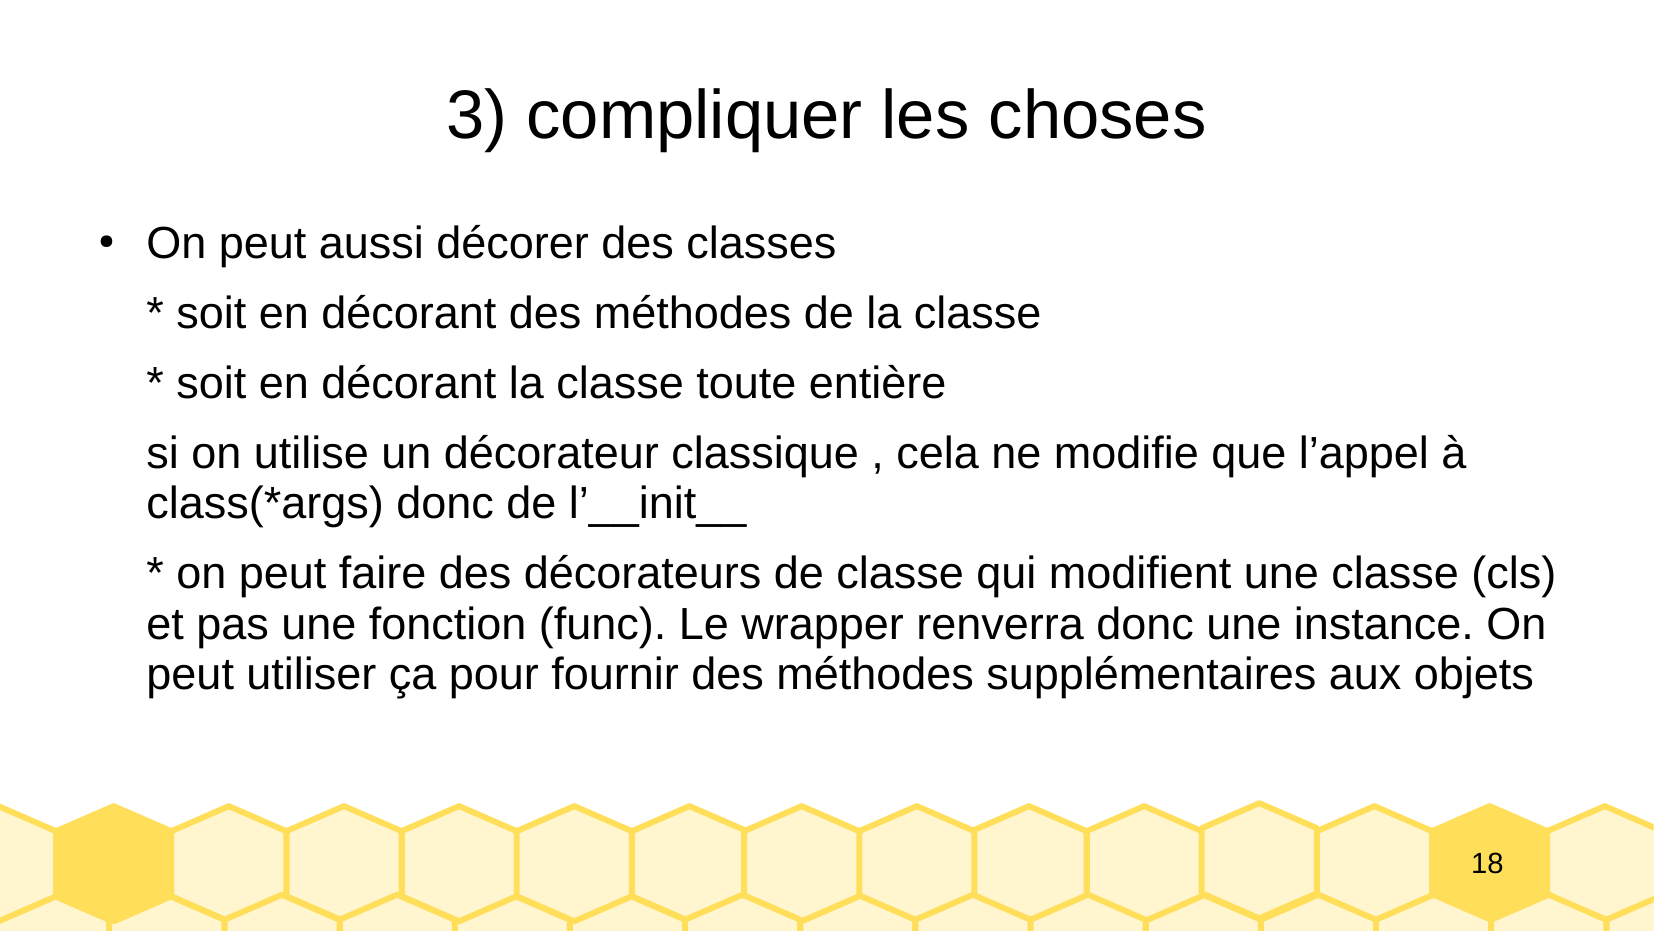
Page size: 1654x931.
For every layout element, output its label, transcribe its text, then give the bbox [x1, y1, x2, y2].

title 3) compliquer les choses [82, 37, 1571, 193]
list On peut aussi décorer des classes * soit en décorant des méthodes de la classe * soit en décorant la classe toute entière si on utilise un décorateur classique , cela ne modifie que l’appel à class(*args) donc de l’__init__ * on peut faire des décorateurs de classe qui modifient une classe (cls) et pas une fonction (func). Le wrapper renverra donc une instance. On peut utiliser ça pour fournir des méthodes supplémentaires aux objets [82, 217, 1571, 758]
